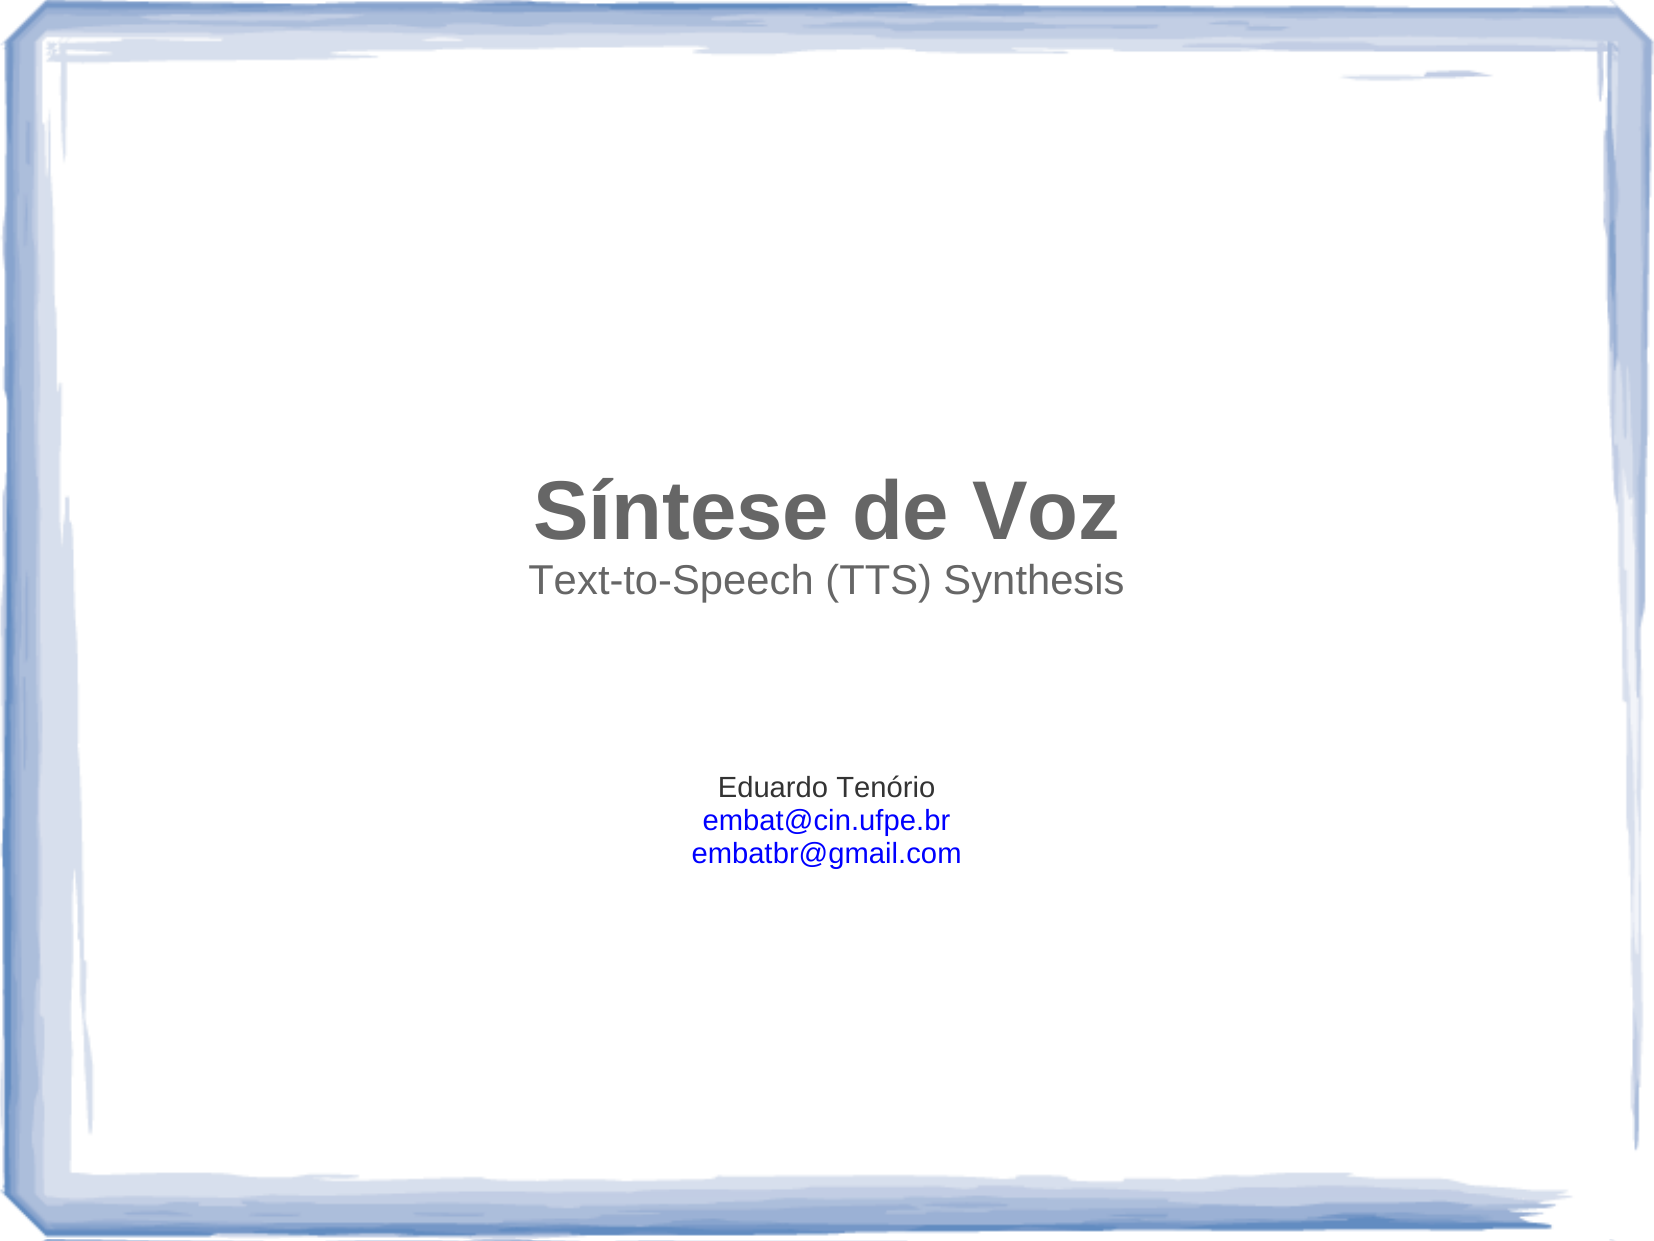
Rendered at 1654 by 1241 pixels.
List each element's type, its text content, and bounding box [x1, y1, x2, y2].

picture [0, 0, 1654, 1241]
title Síntese de Voz Text-to-Speech (TTS) Synthesis Eduardo Tenório embat@cin.ufpe.br embatbr@gmail.com [82, 464, 1571, 870]
